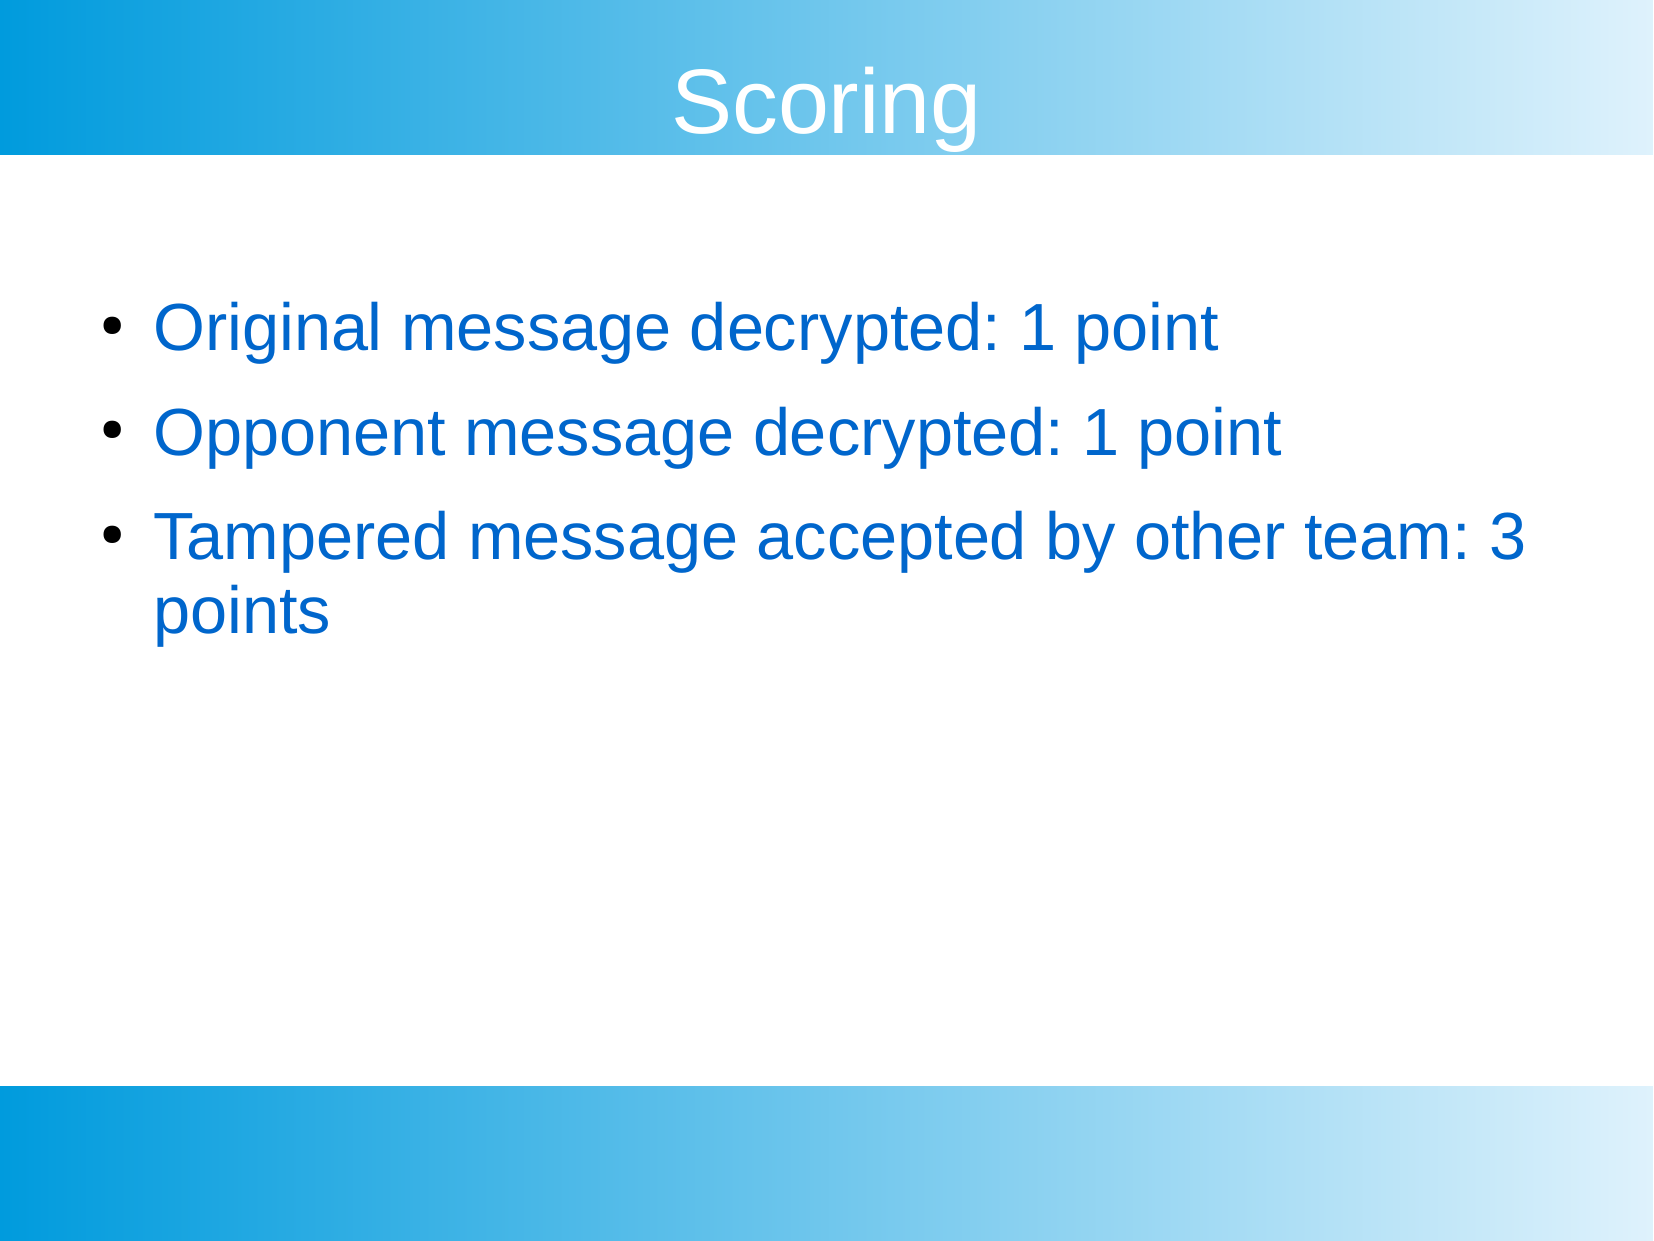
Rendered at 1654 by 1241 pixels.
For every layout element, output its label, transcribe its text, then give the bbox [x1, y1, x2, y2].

list Original message decrypted: 1 point Opponent message decrypted: 1 point Tampered message accepted by other team: 3 points [82, 290, 1571, 1010]
title Scoring [82, 49, 1571, 155]
